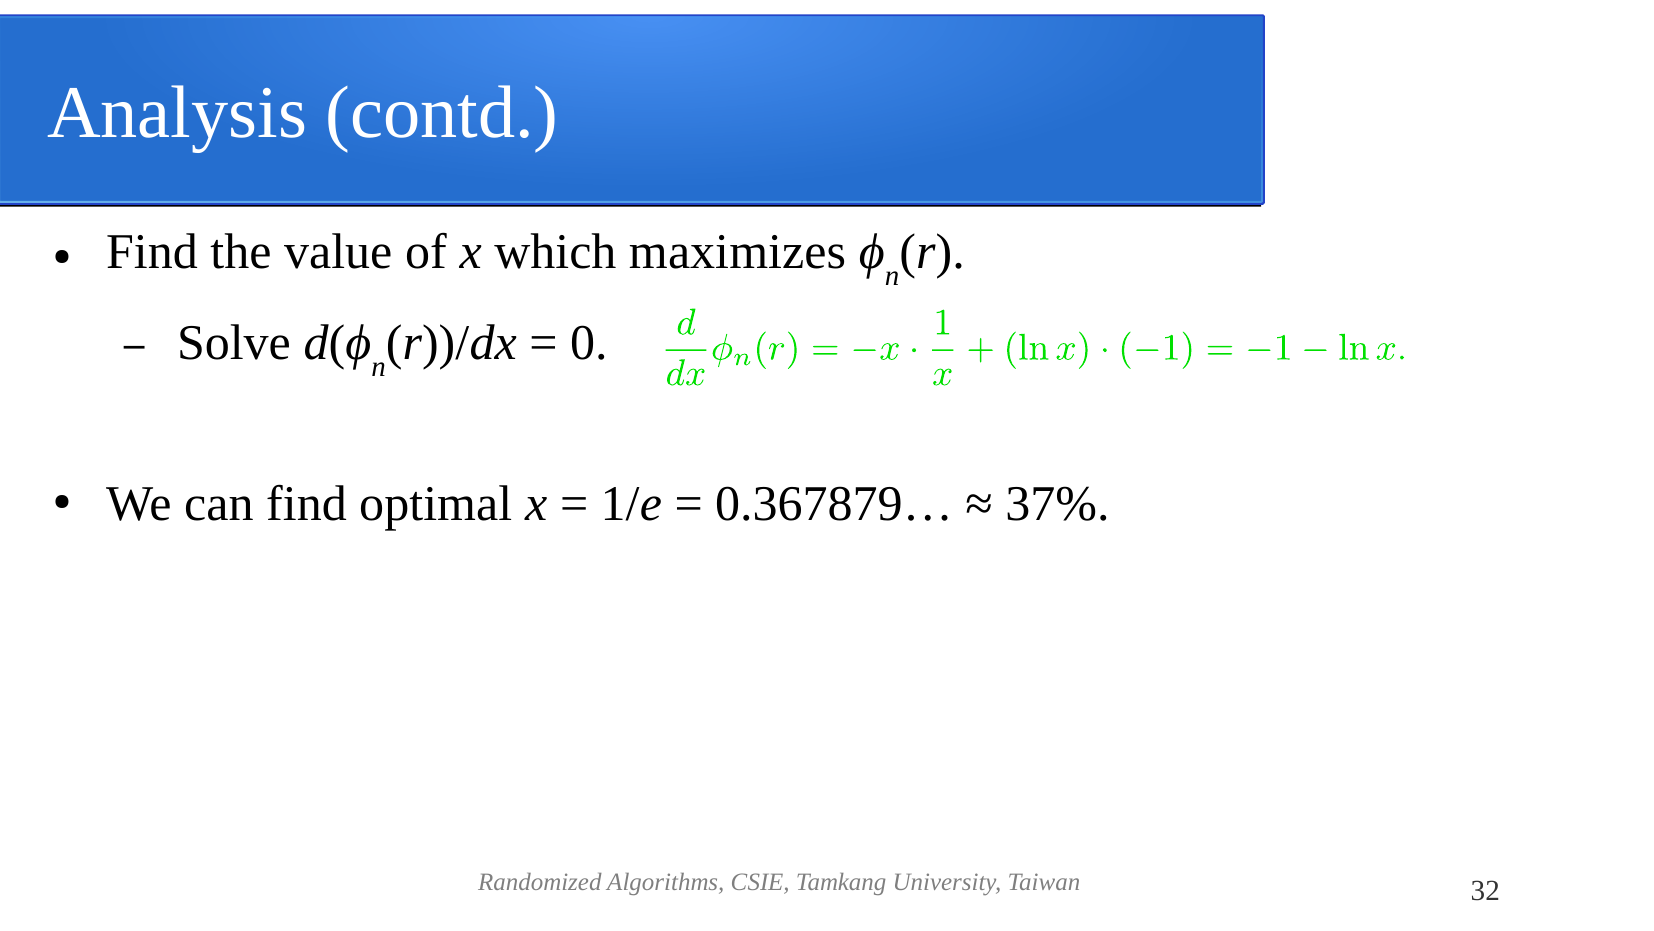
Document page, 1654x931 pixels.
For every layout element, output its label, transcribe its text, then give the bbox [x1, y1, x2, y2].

picture [664, 307, 1406, 387]
list Find the value of x which maximizes ϕn(r). Solve d(ϕn(r))/dx = 0. We can find optimal x = 1/e = 0.367879… ≈ 37%. [35, 224, 1524, 764]
title Analysis (contd.) [47, 35, 1199, 189]
